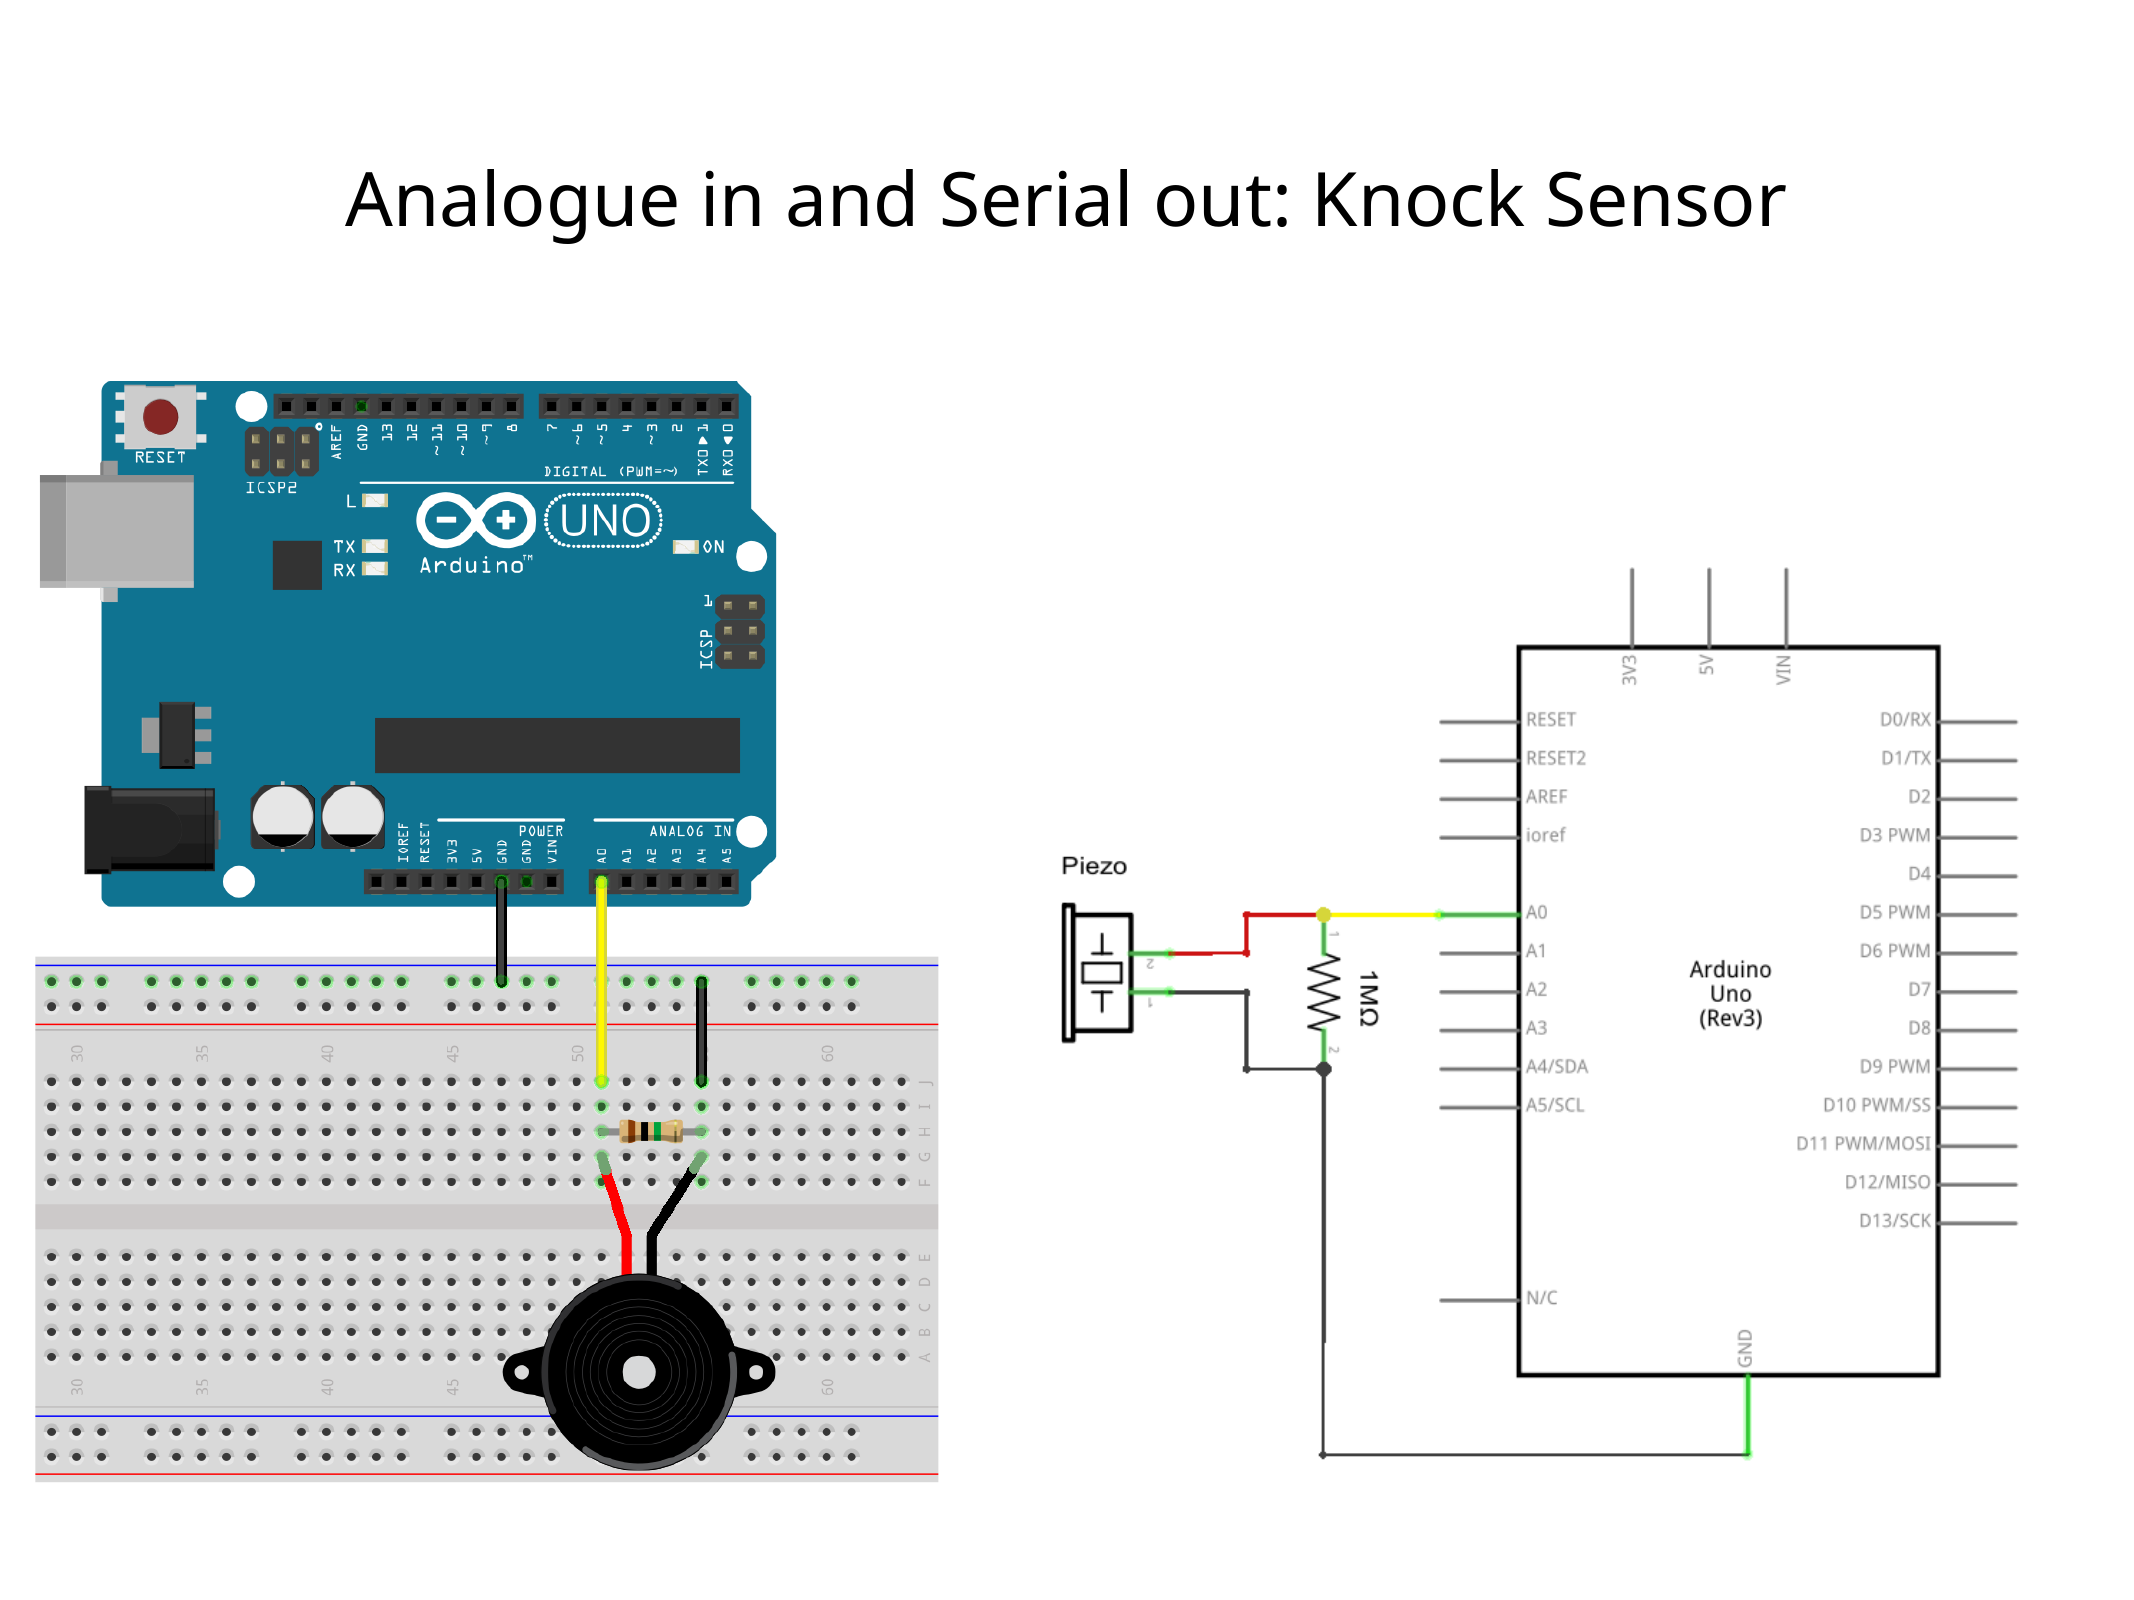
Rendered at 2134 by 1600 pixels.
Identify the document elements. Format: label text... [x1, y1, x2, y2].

picture [1061, 566, 2020, 1477]
title Analogue in and Serial out: Knock Sensor [106, 63, 2027, 331]
picture [35, 330, 939, 1489]
